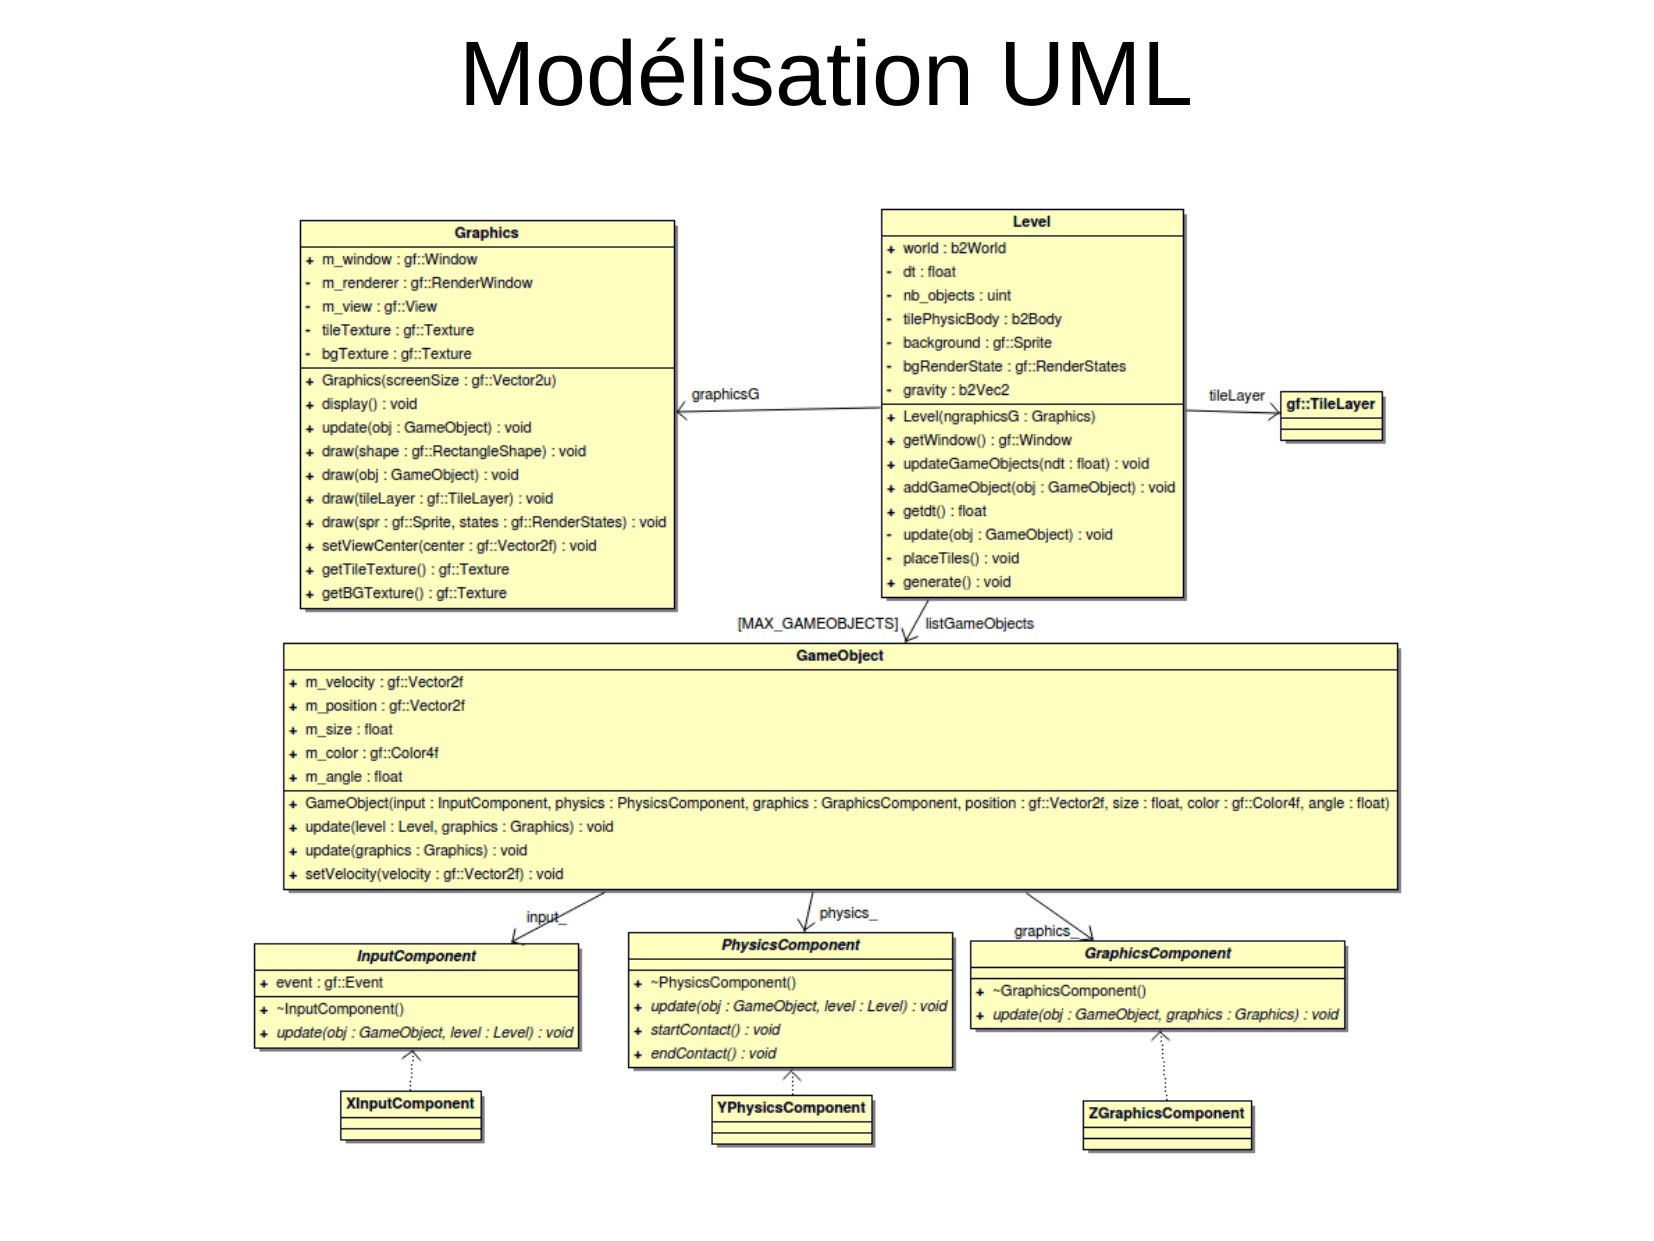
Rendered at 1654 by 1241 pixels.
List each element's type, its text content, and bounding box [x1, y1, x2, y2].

title Modélisation UML [82, 0, 1571, 178]
picture [236, 177, 1418, 1170]
